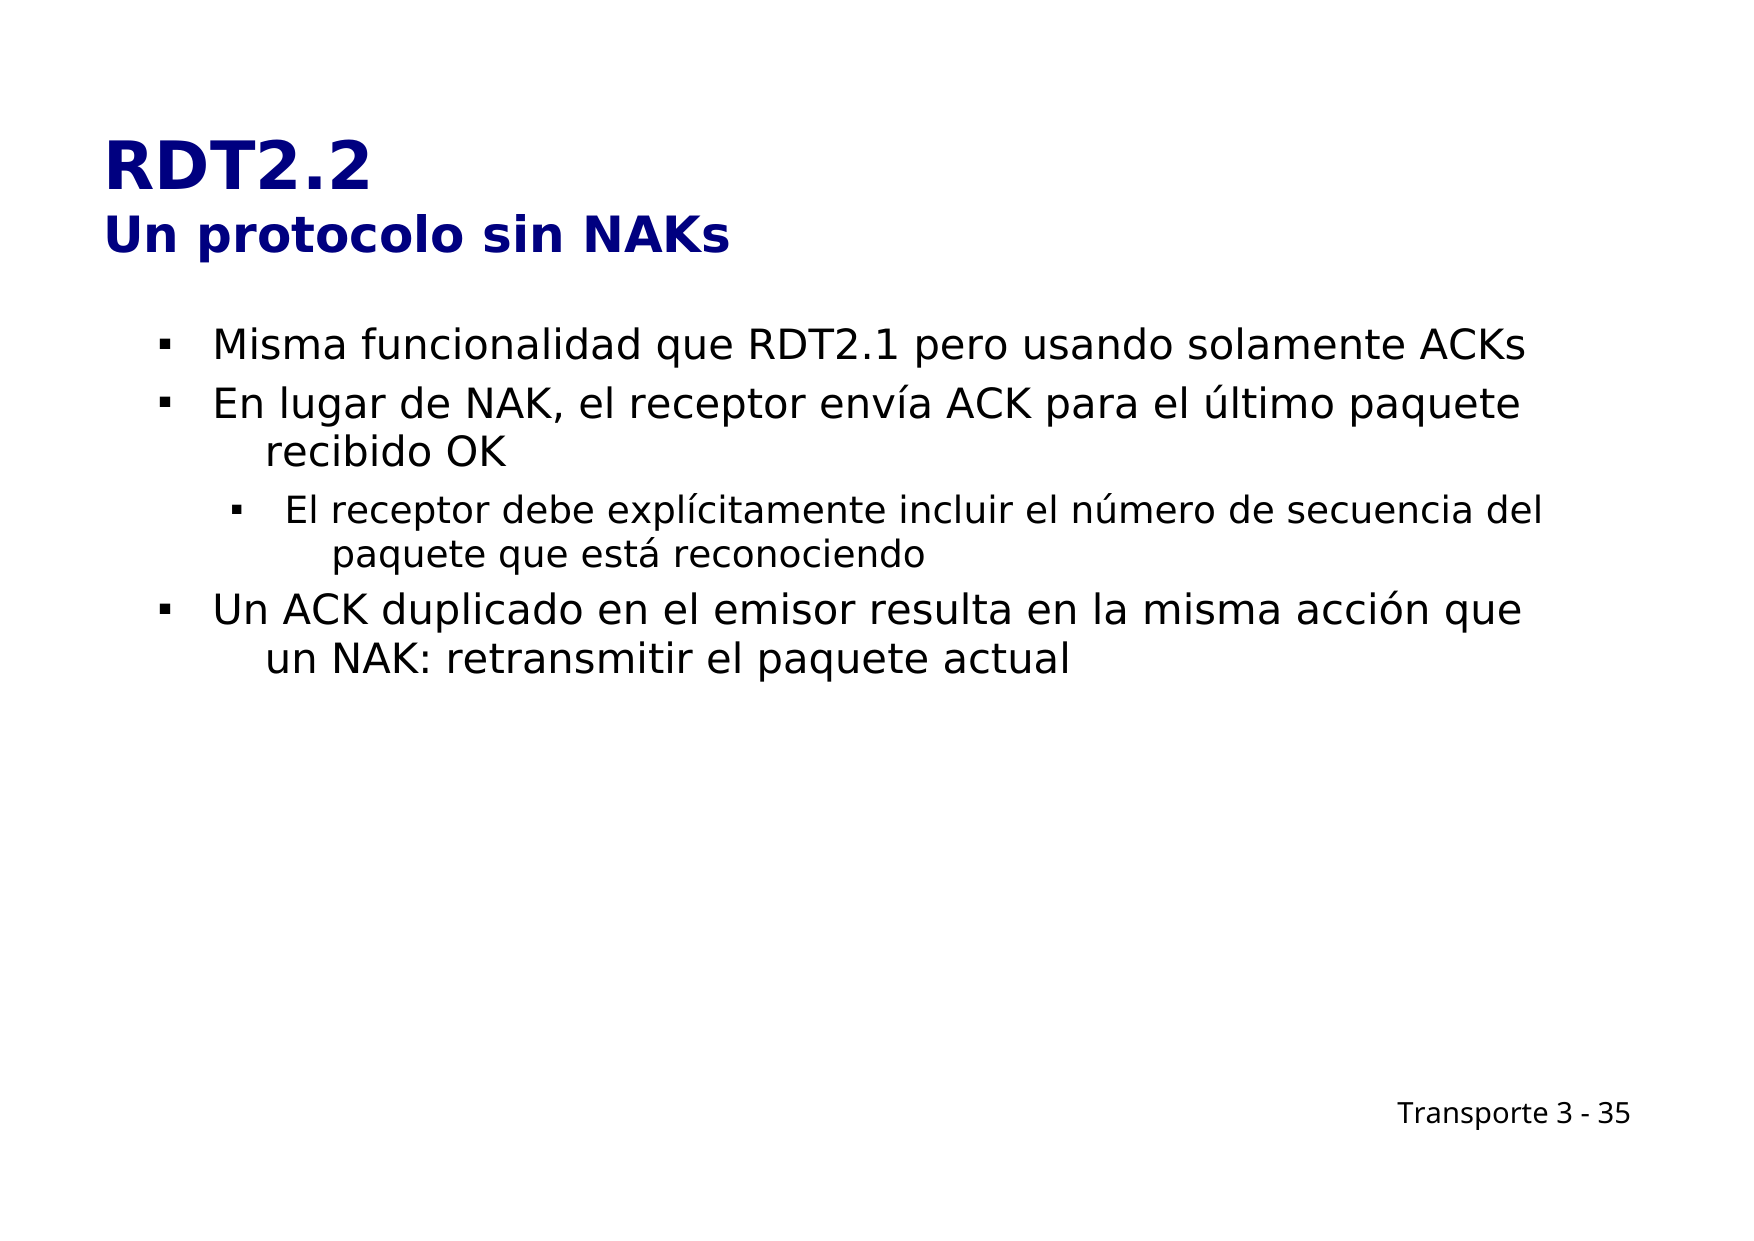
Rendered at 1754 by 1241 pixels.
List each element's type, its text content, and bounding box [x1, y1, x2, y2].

list Misma funcionalidad que RDT2.1 pero usando solamente ACKs En lugar de NAK, el receptor envía ACK para el último paquete recibido OK El receptor debe explícitamente incluir el número de secuencia del paquete que está reconociendo Un ACK duplicado en el emisor resulta en la misma acción que un NAK: retransmitir el paquete actual [154, 320, 1546, 684]
title RDT2.2 Un protocolo sin NAKs [88, 95, 1654, 298]
